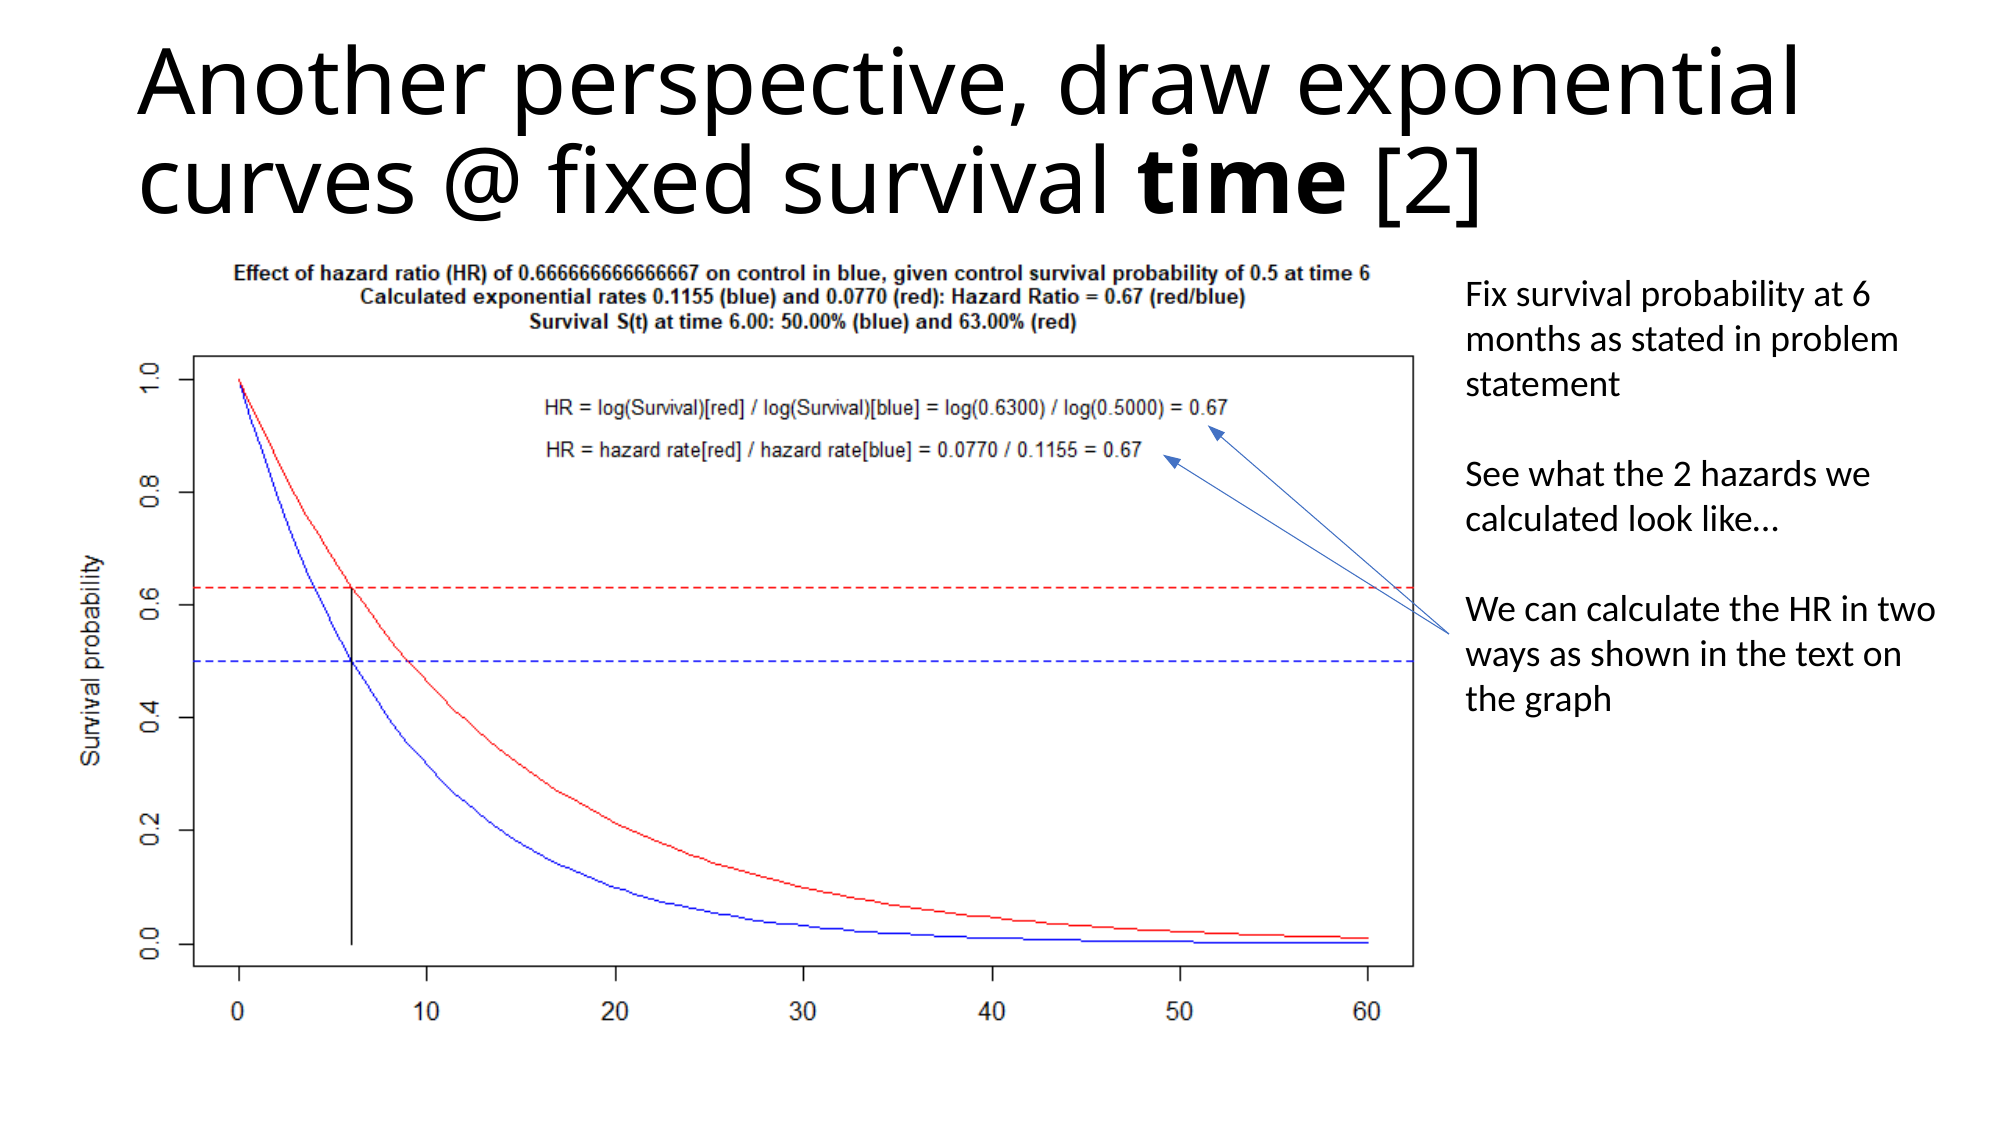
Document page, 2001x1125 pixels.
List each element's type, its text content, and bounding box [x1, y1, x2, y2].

picture [76, 243, 1433, 1033]
text_box Fix survival probability at 6 months as stated in problem statement See what the 2 hazards we calculated look like… We can calculate the HR in two ways as shown in the text on the graph [1450, 261, 1972, 732]
title Another perspective, draw exponential curves @ fixed survival time [2] [122, 25, 1848, 244]
